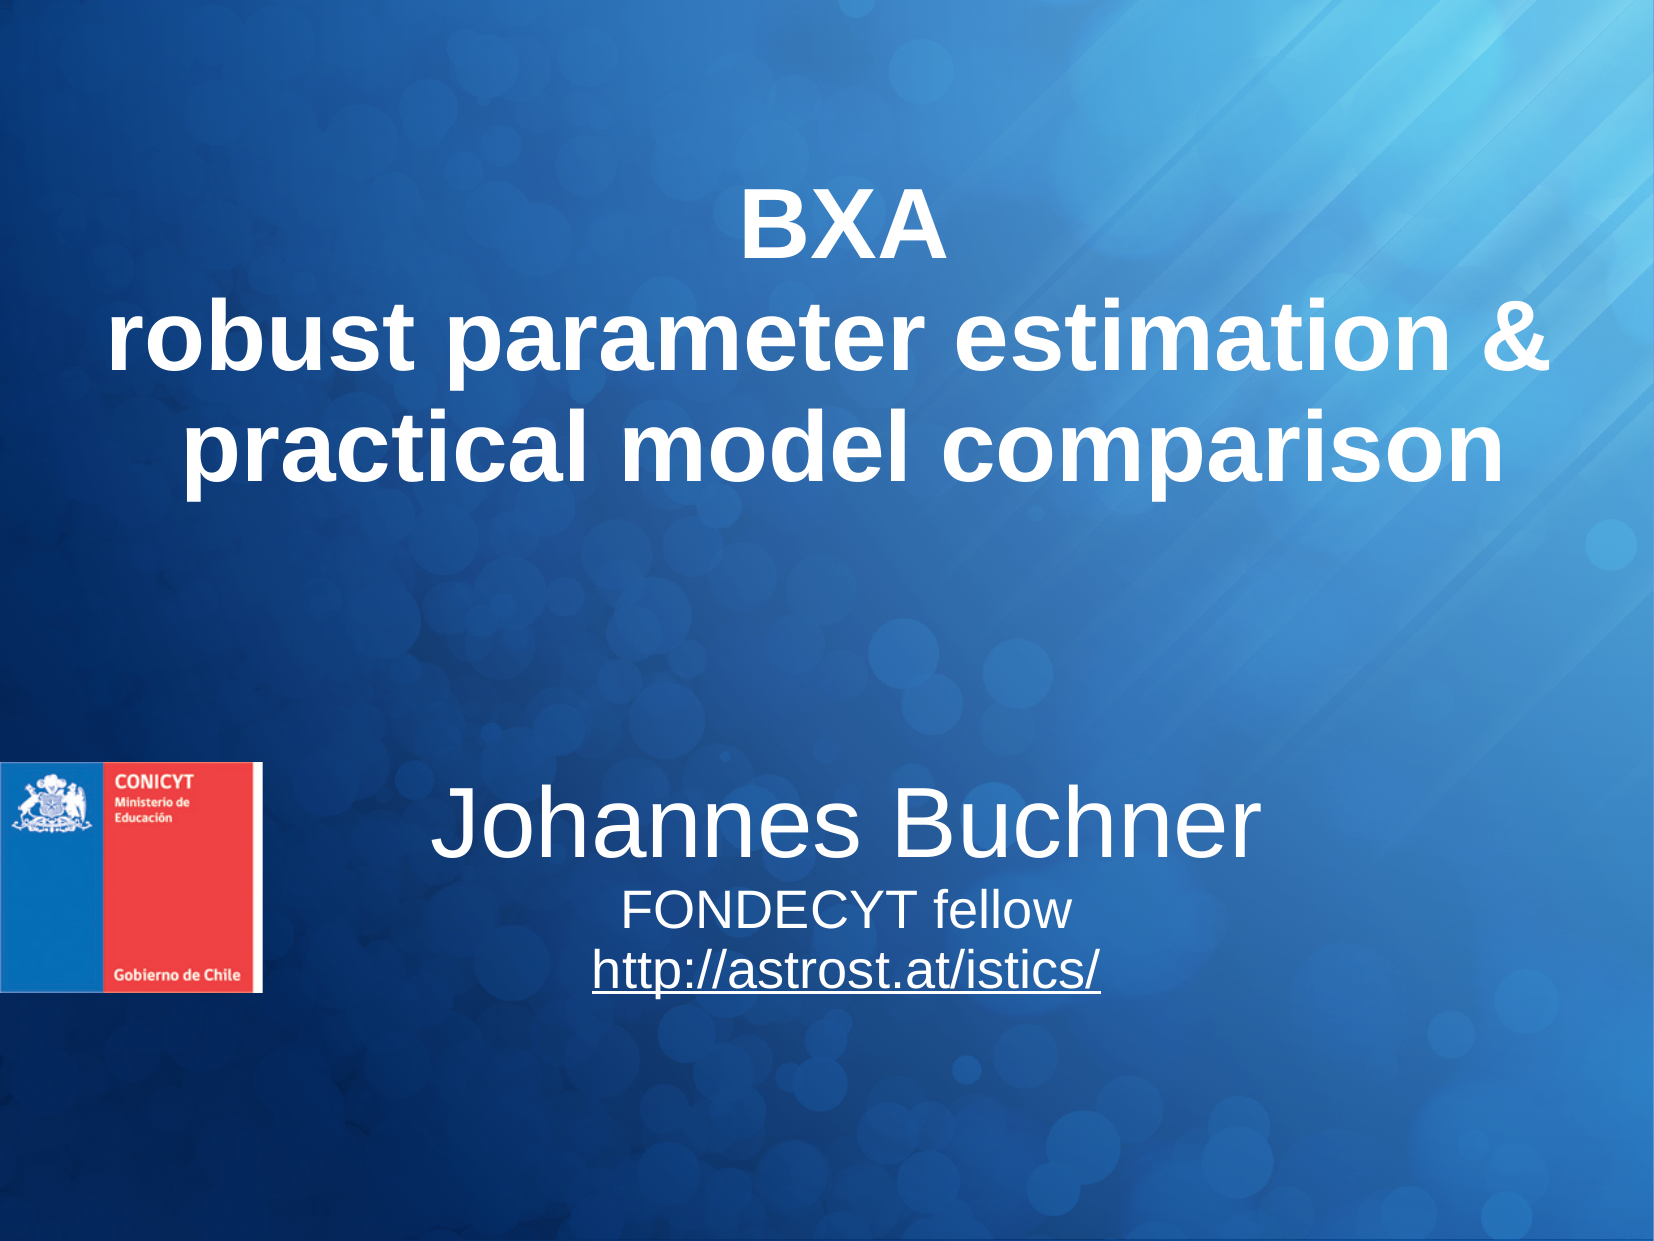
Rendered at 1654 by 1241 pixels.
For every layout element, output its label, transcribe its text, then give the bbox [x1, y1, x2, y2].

picture [0, 0, 1654, 1241]
subtitle Johannes Buchner FONDECYT fellow http://astrost.at/istics/ [118, 658, 1576, 1241]
title BXA robust parameter estimation & practical model comparison [75, 13, 1613, 658]
